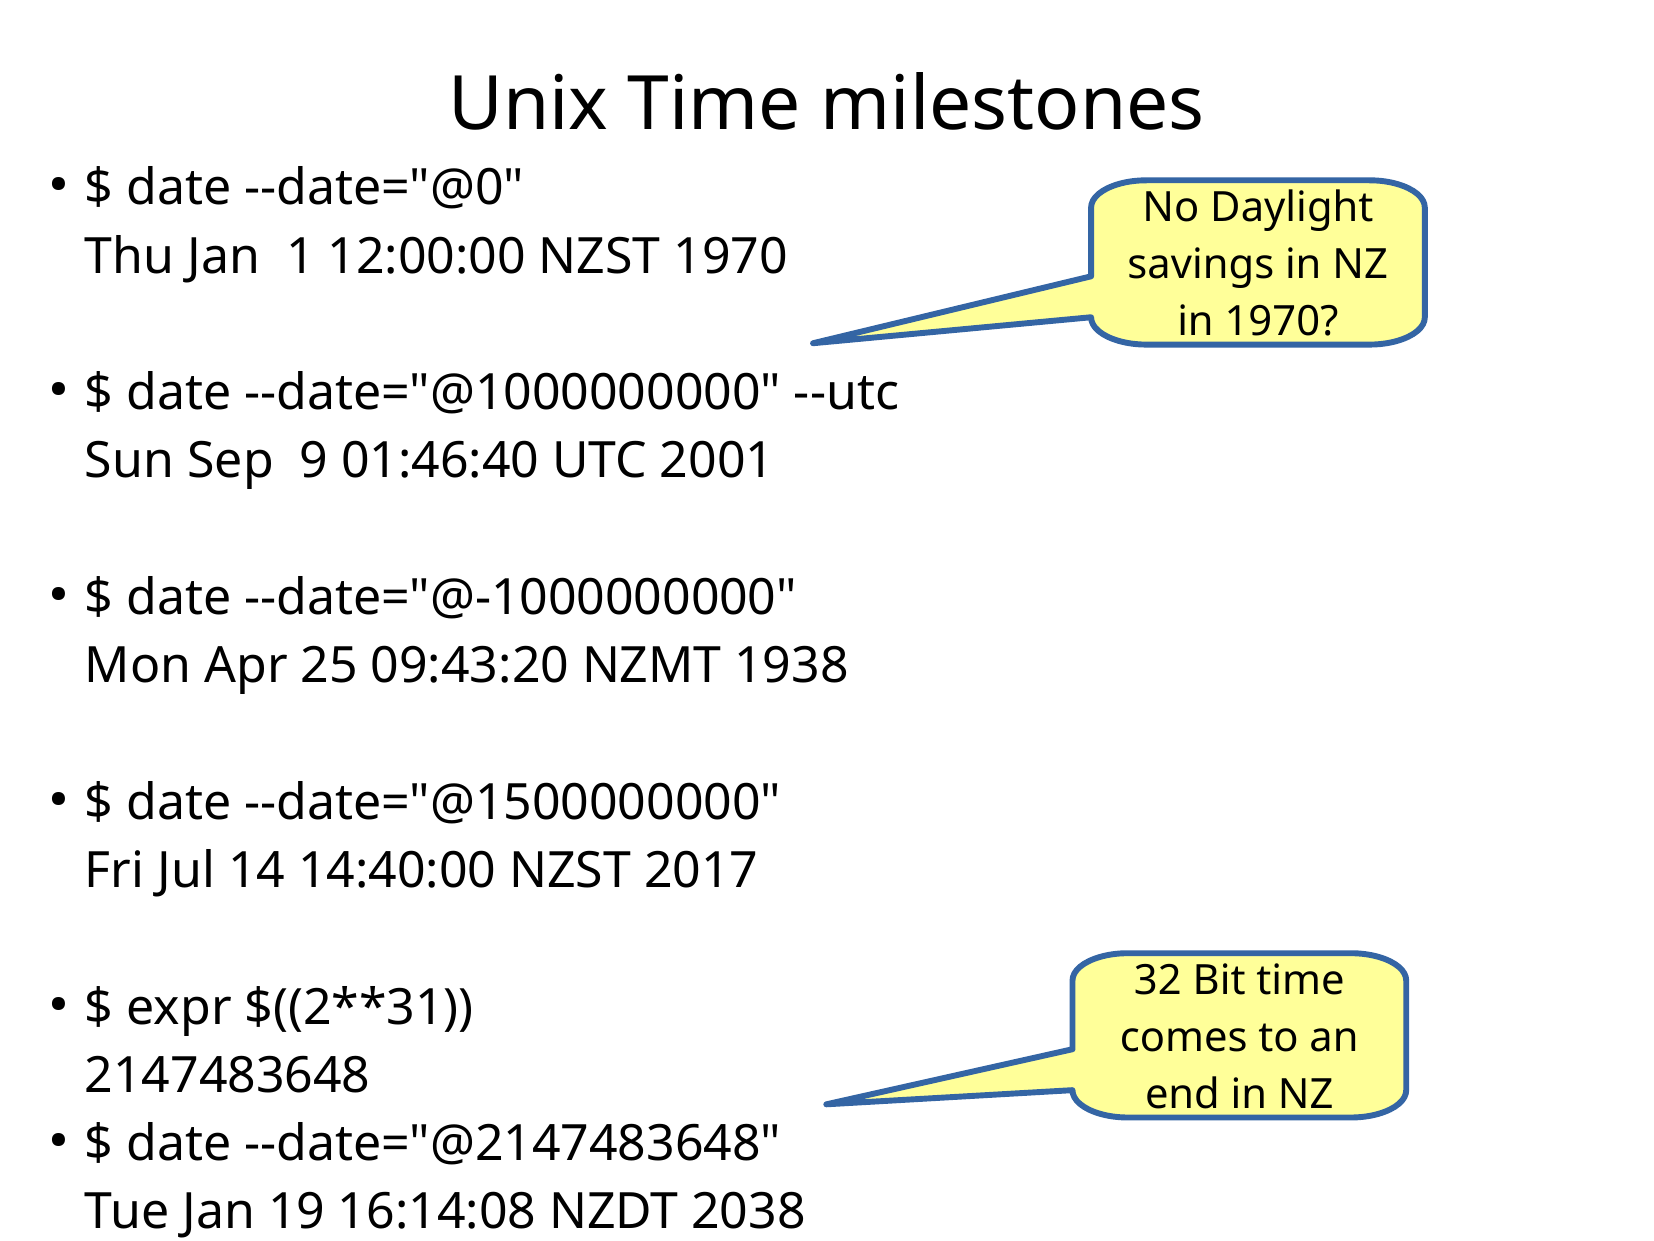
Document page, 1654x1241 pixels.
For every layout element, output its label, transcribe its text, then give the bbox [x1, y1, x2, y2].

text_box No Daylight savings in NZ in 1970? [813, 180, 1425, 345]
title Unix Time milestones [82, 49, 1571, 151]
text_box 32 Bit time comes to an end in NZ [826, 953, 1407, 1118]
subtitle $ date --date="@0" Thu Jan 1 12:00:00 NZST 1970 $ date --date="@1000000000" --utc Sun Sep 9 01:46:40 UTC 2001 $ date --date="@-1000000000" Mon Apr 25 09:43:20 NZMT 1938 $ date --date="@1500000000" Fri Jul 14 14:40:00 NZST 2017 $ expr $((2**31)) 2147483648 $ date --date="@2147483648" Tue Jan 19 16:14:08 NZDT 2038 [49, 180, 1538, 1215]
